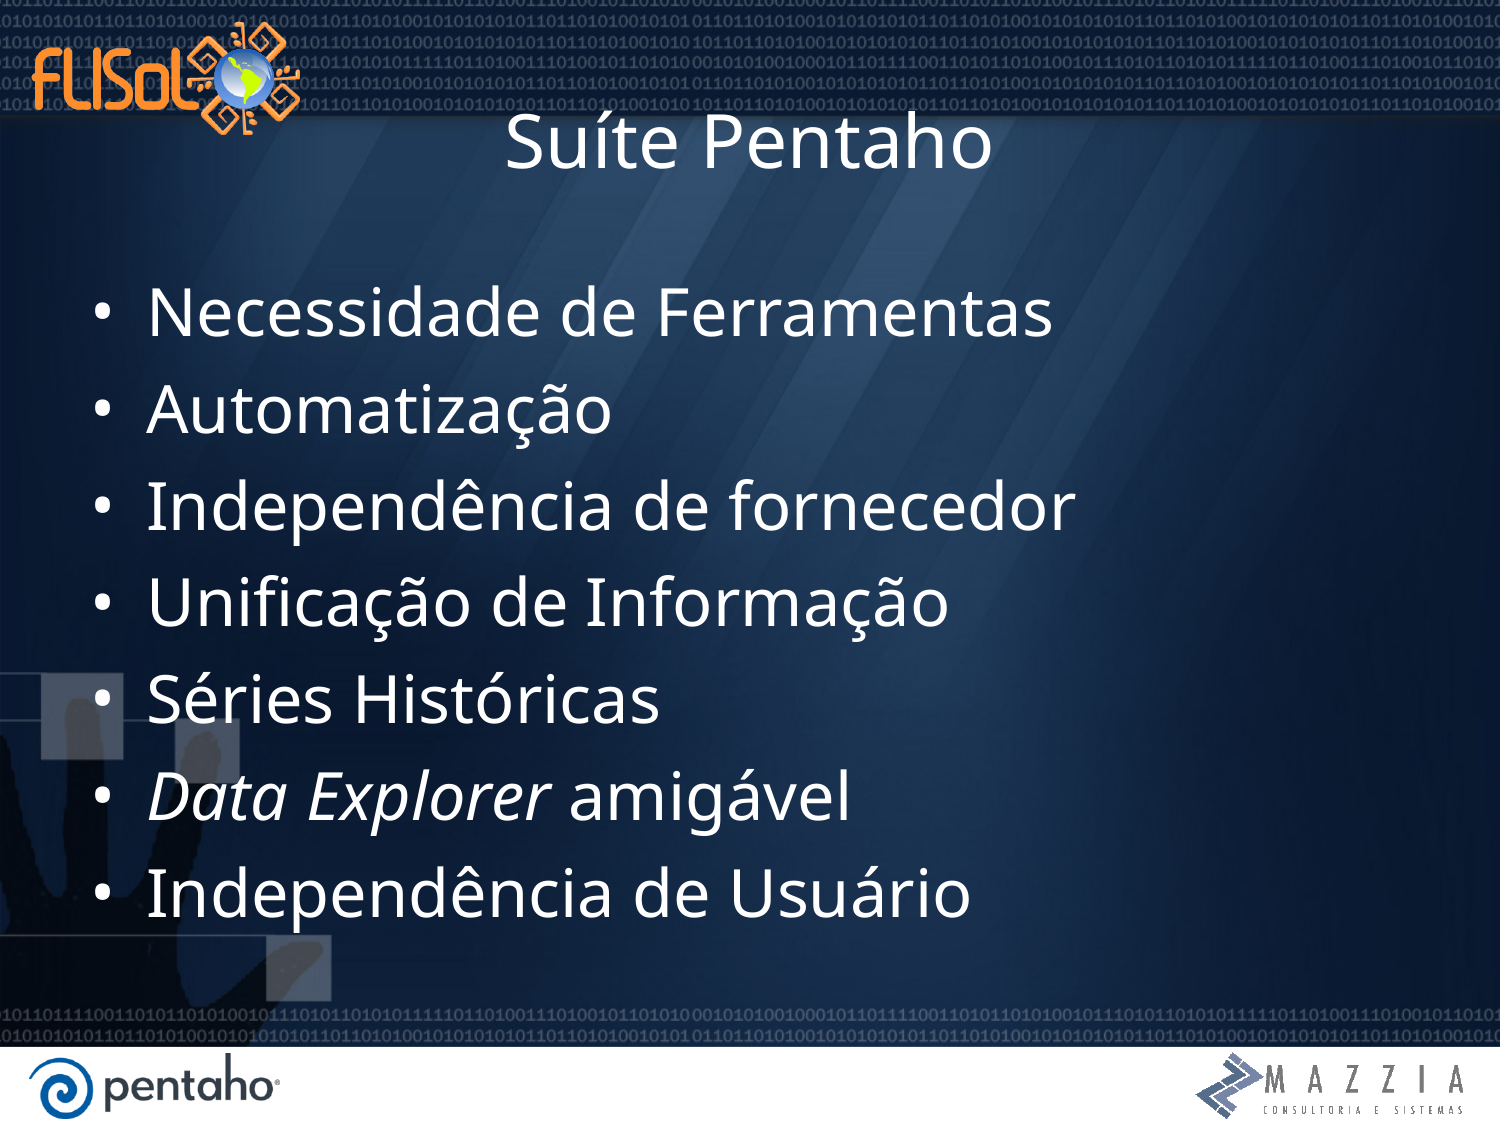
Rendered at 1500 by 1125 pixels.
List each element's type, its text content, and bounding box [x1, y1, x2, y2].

picture [1195, 1052, 1463, 1119]
title Suíte Pentaho [75, 45, 1426, 233]
list Necessidade de Ferramentas Automatização Independência de fornecedor Unificação de Informação Séries Históricas Data Explorer amigável Independência de Usuário [75, 262, 1426, 1005]
picture [29, 1053, 280, 1119]
picture [0, 0, 1500, 1046]
